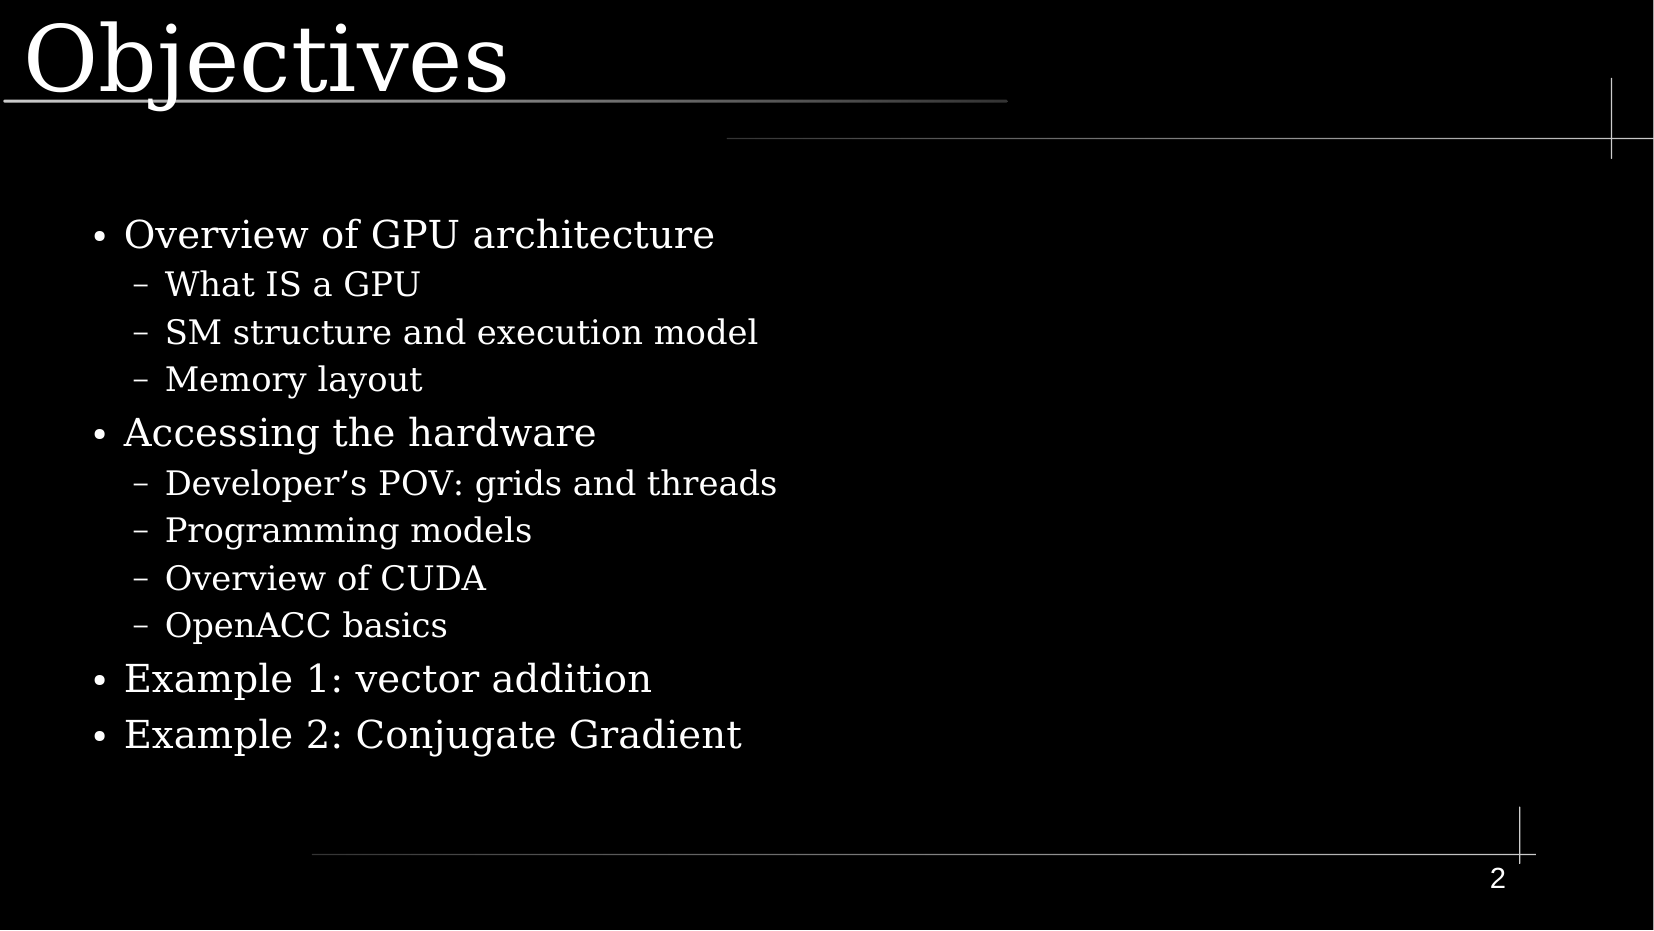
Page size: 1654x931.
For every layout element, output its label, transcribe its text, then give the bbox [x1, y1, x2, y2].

title Objectives [23, 11, 1589, 119]
list Overview of GPU architecture What IS a GPU SM structure and execution model Memory layout Accessing the hardware Developer’s POV: grids and threads Programming models Overview of CUDA OpenACC basics Example 1: vector addition Example 2: Conjugate Gradient [82, 217, 1571, 758]
